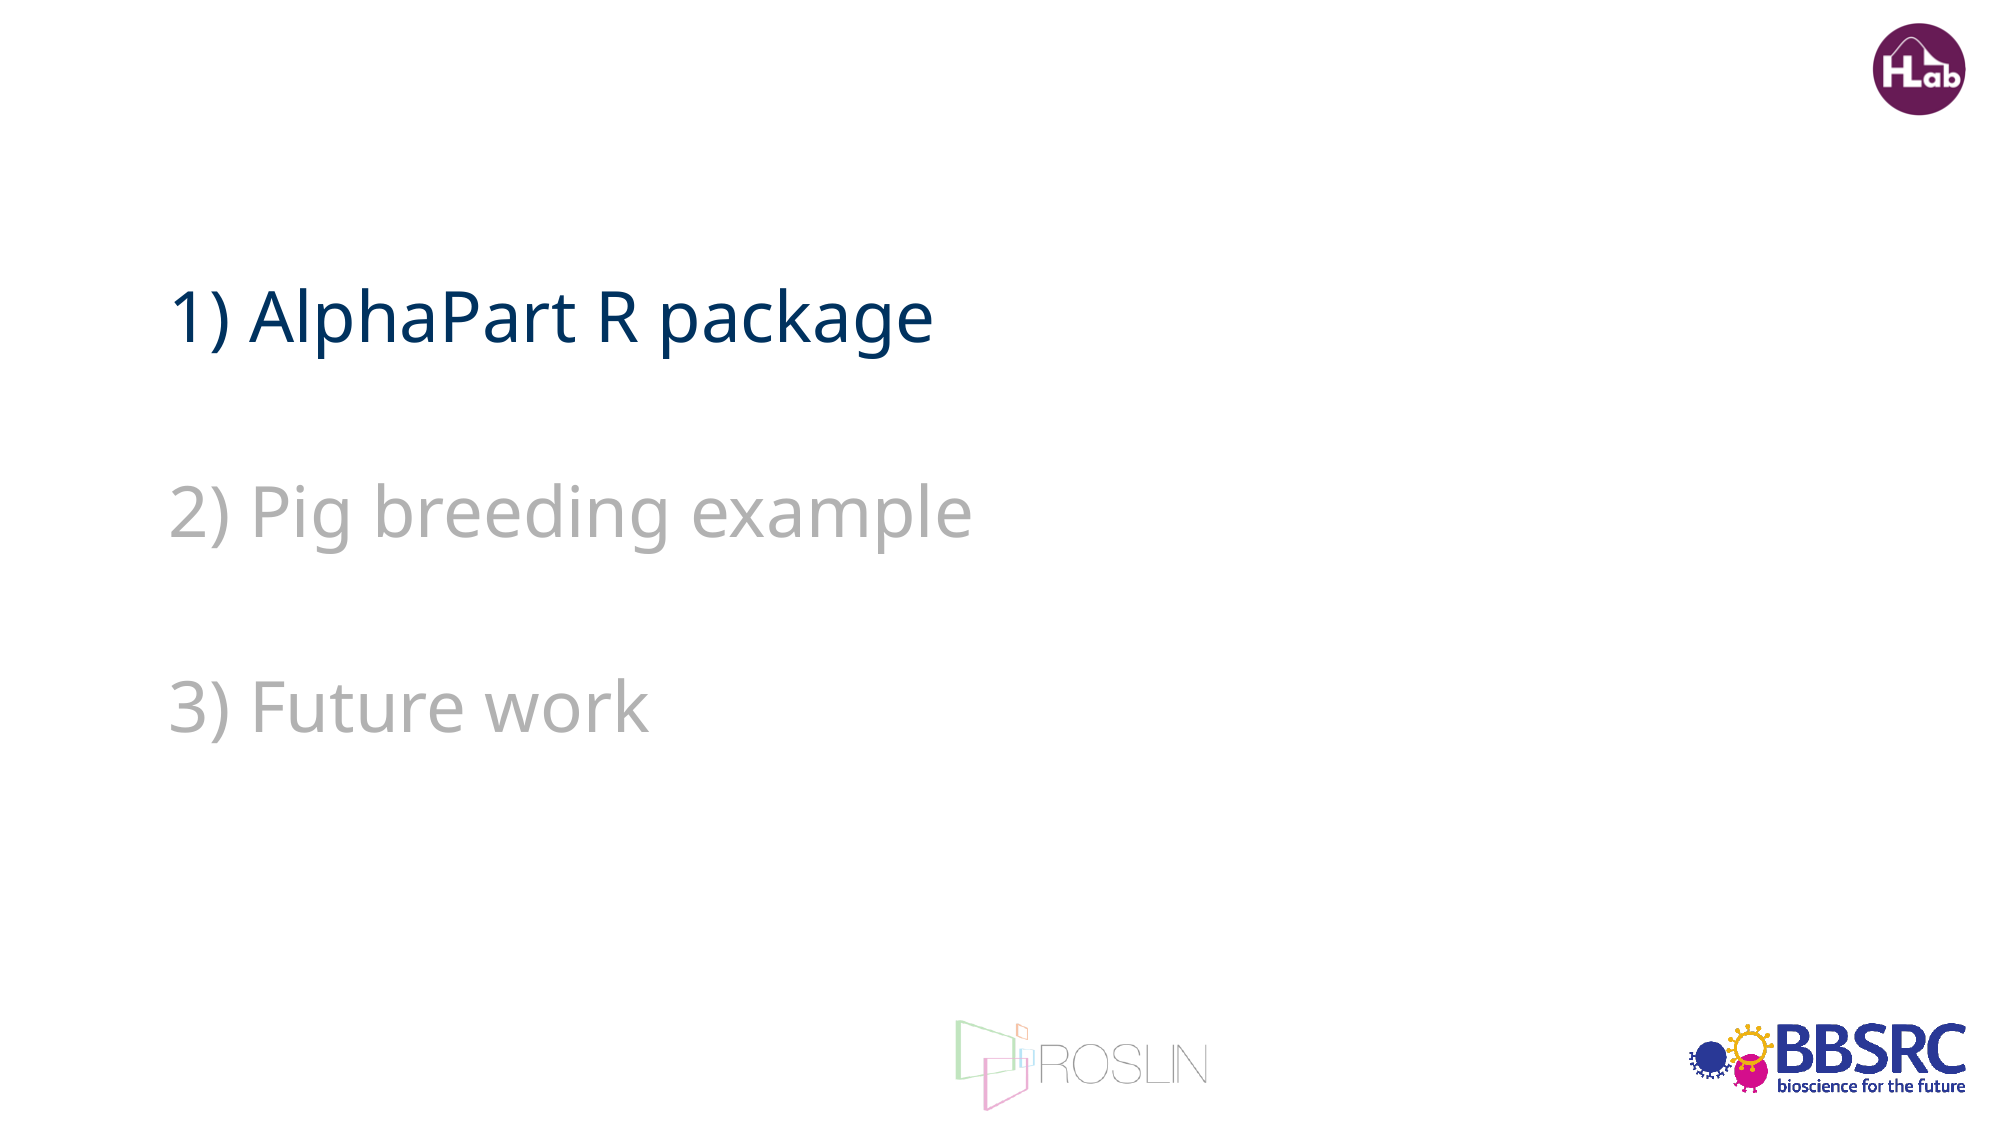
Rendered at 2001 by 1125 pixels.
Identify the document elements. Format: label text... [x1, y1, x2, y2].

picture [1872, 21, 1966, 116]
picture [1687, 1020, 1966, 1099]
picture [948, 985, 1220, 1125]
text_box 1) AlphaPart R package 2) Pig breeding example 3) Future work [83, 176, 1966, 975]
